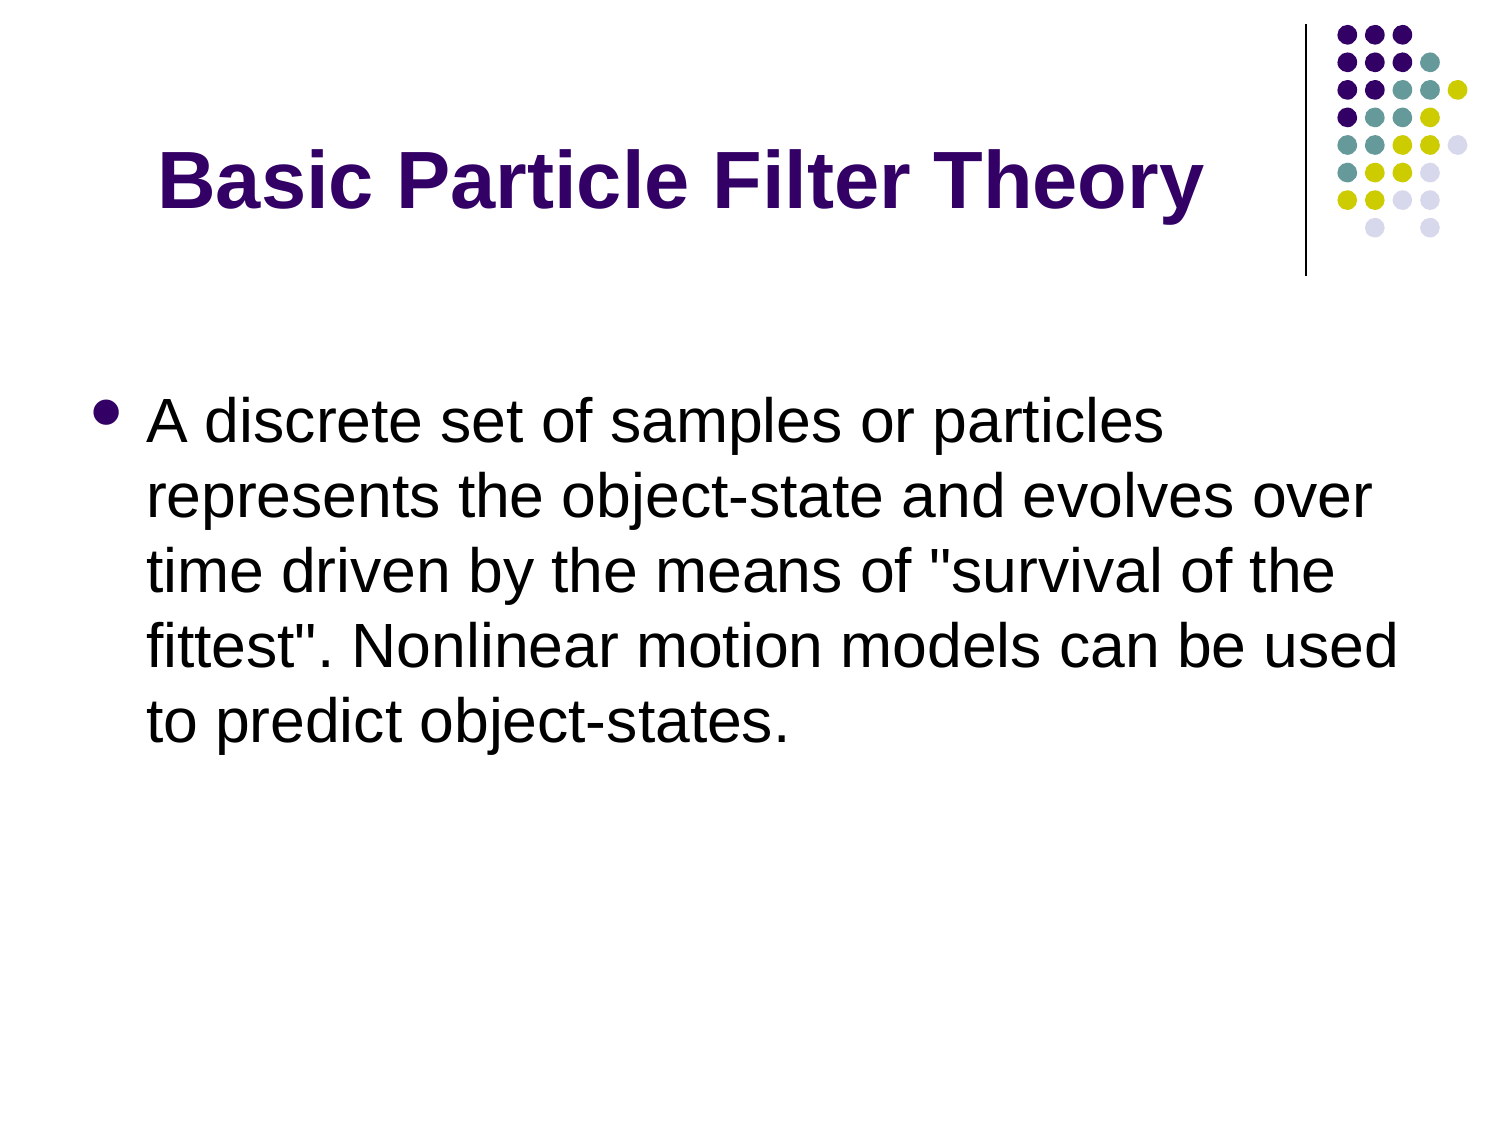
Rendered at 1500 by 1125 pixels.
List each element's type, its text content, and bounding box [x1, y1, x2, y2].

title Basic Particle Filter Theory [74, 20, 1313, 233]
list A discrete set of samples or particles represents the object-state and evolves over time driven by the means of "survival of the fittest". Nonlinear motion models can be used to predict object-states. [75, 282, 1426, 1006]
